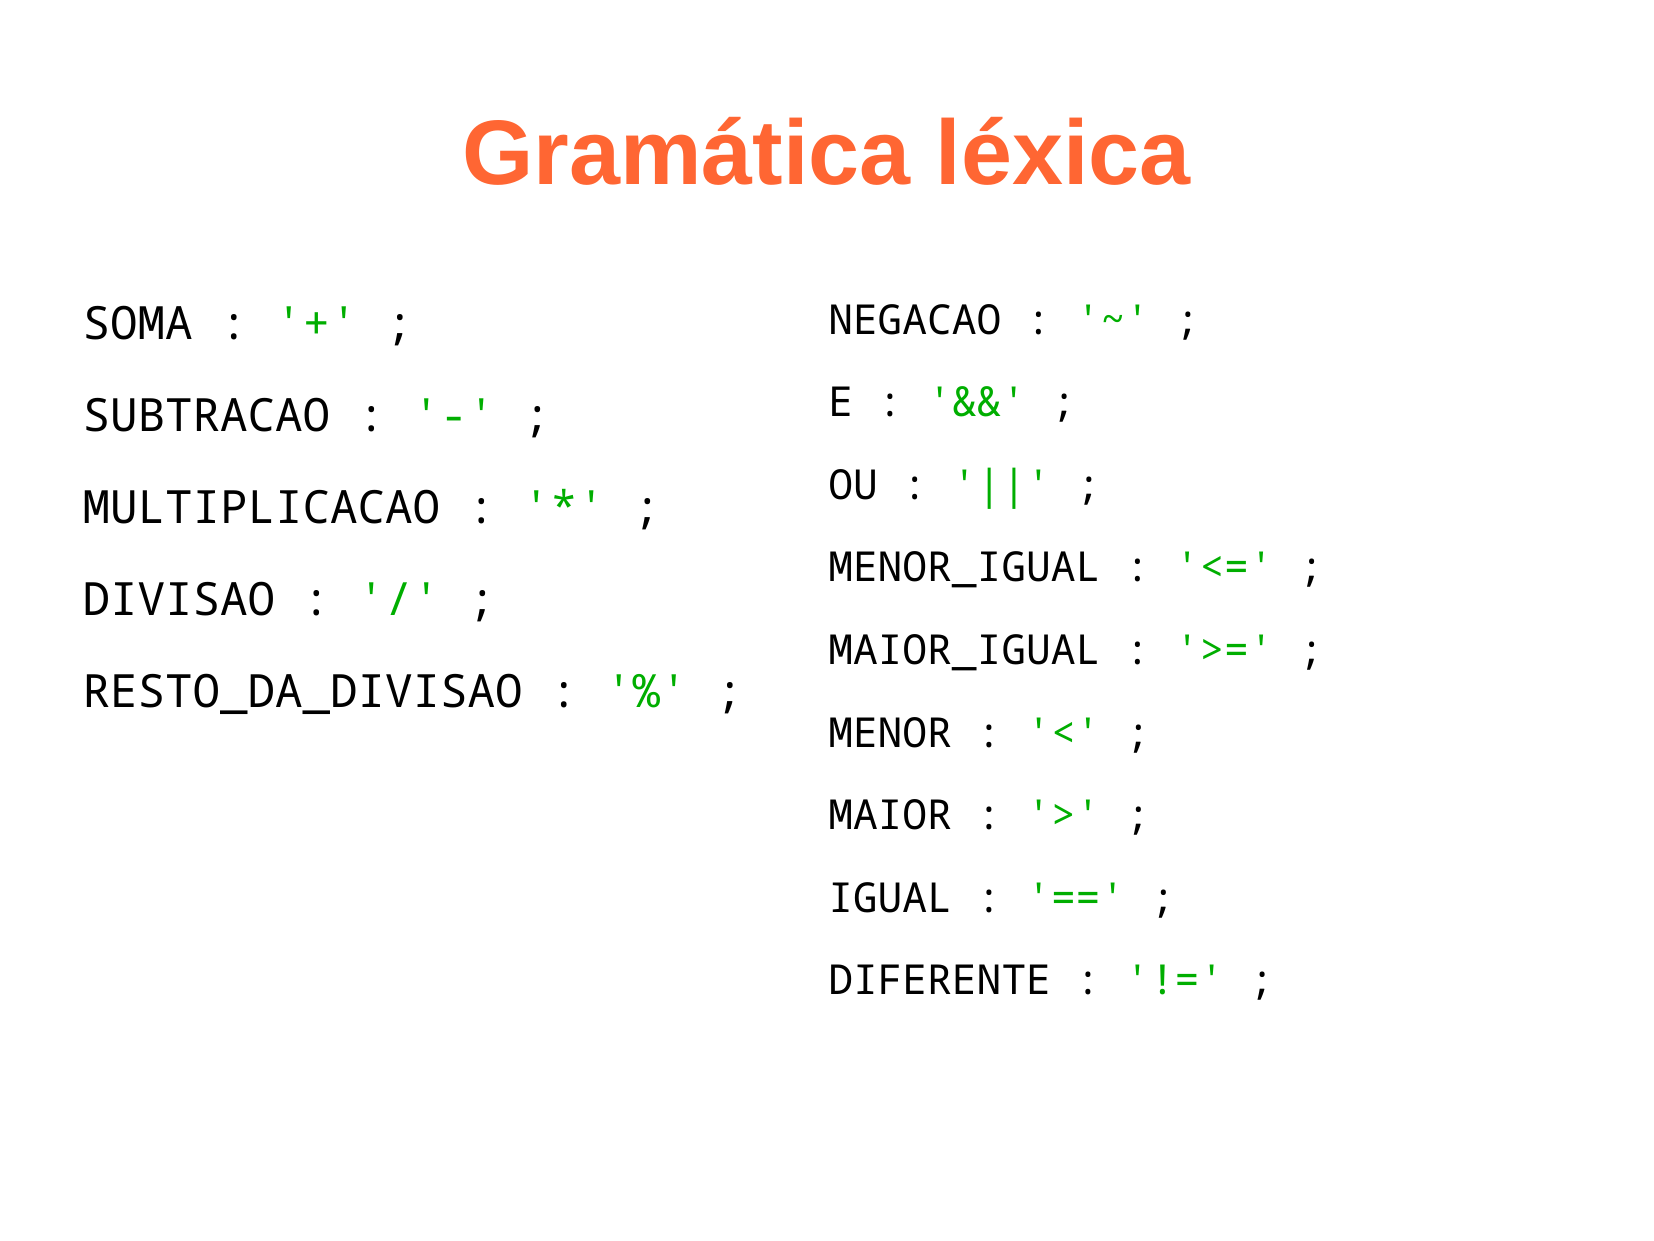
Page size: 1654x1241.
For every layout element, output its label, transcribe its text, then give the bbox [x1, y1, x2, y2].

list NEGACAO : '~' ; E : '&&' ; OU : '||' ; MENOR_IGUAL : '<=' ; MAIOR_IGUAL : '>=' ; MENOR : '<' ; MAIOR : '>' ; IGUAL : '==' ; DIFERENTE : '!=' ; [828, 290, 1539, 1010]
title Gramática léxica [82, 49, 1571, 257]
list SOMA : '+' ; SUBTRACAO : '-' ; MULTIPLICACAO : '*' ; DIVISAO : '/' ; RESTO_DA_DIVISAO : '%' ; [82, 290, 793, 1010]
